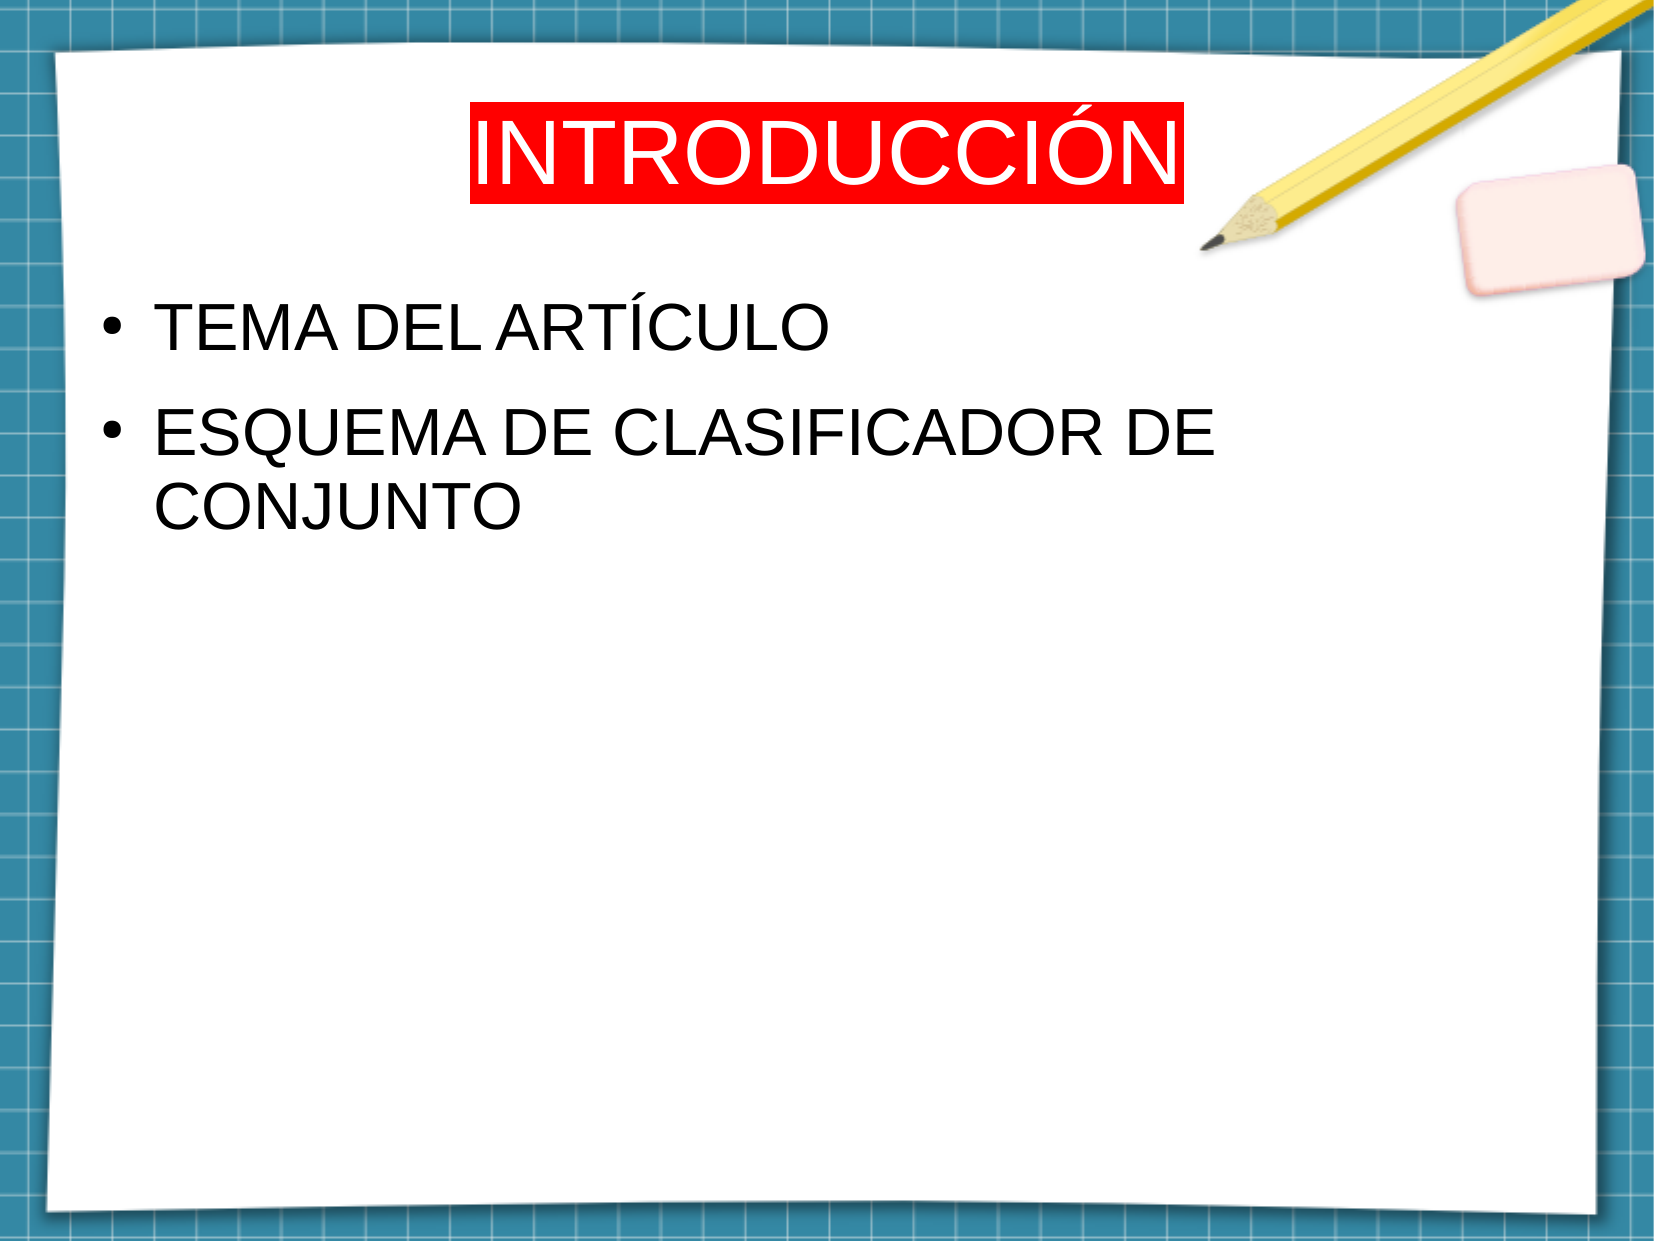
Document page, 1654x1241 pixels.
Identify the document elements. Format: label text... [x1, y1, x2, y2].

title INTRODUCCIÓN [82, 49, 1571, 257]
picture [0, 0, 1654, 1241]
list TEMA DEL ARTÍCULO ESQUEMA DE CLASIFICADOR DE CONJUNTO [82, 290, 1571, 1010]
